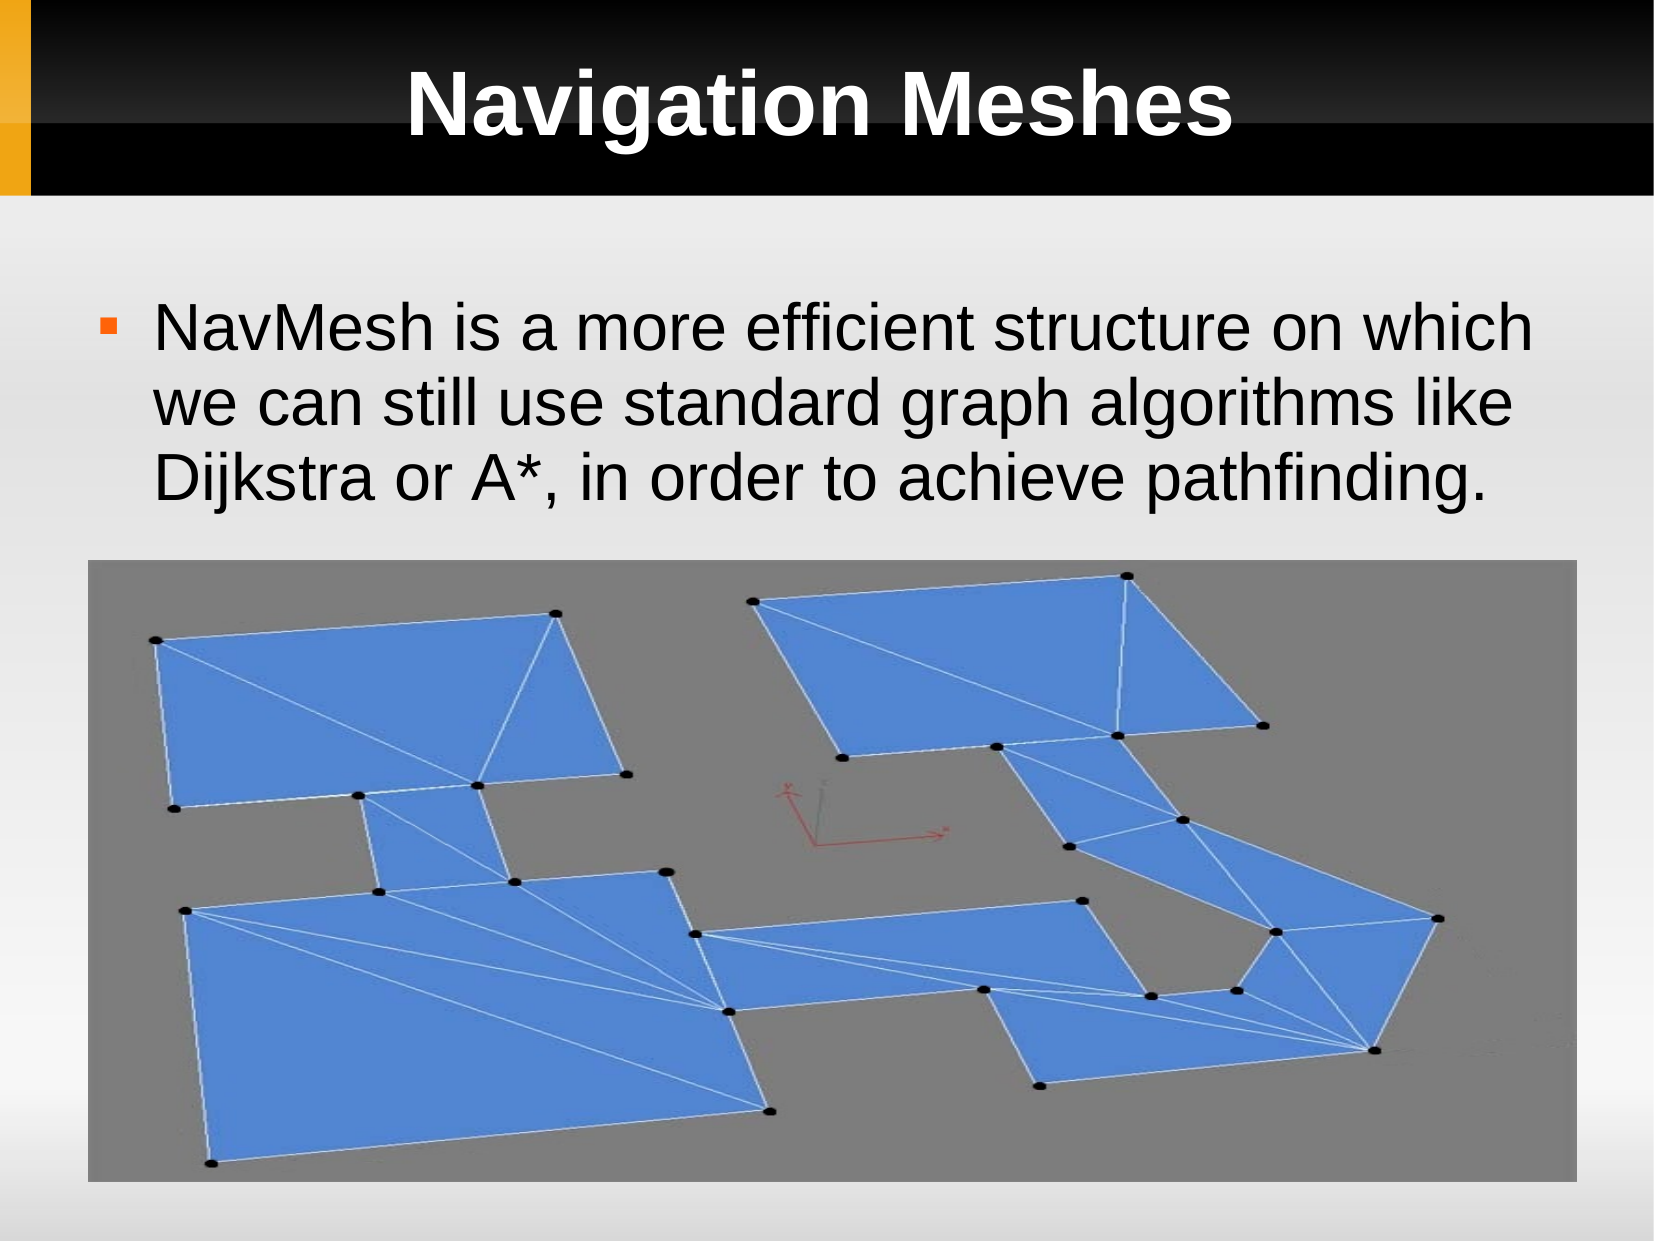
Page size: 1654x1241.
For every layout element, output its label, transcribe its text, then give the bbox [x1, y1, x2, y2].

picture [0, 0, 1654, 1241]
title Navigation Meshes [76, 0, 1565, 208]
list NavMesh is a more efficient structure on which we can still use standard graph algorithms like Dijkstra or A*, in order to achieve pathfinding. [82, 290, 1571, 1109]
